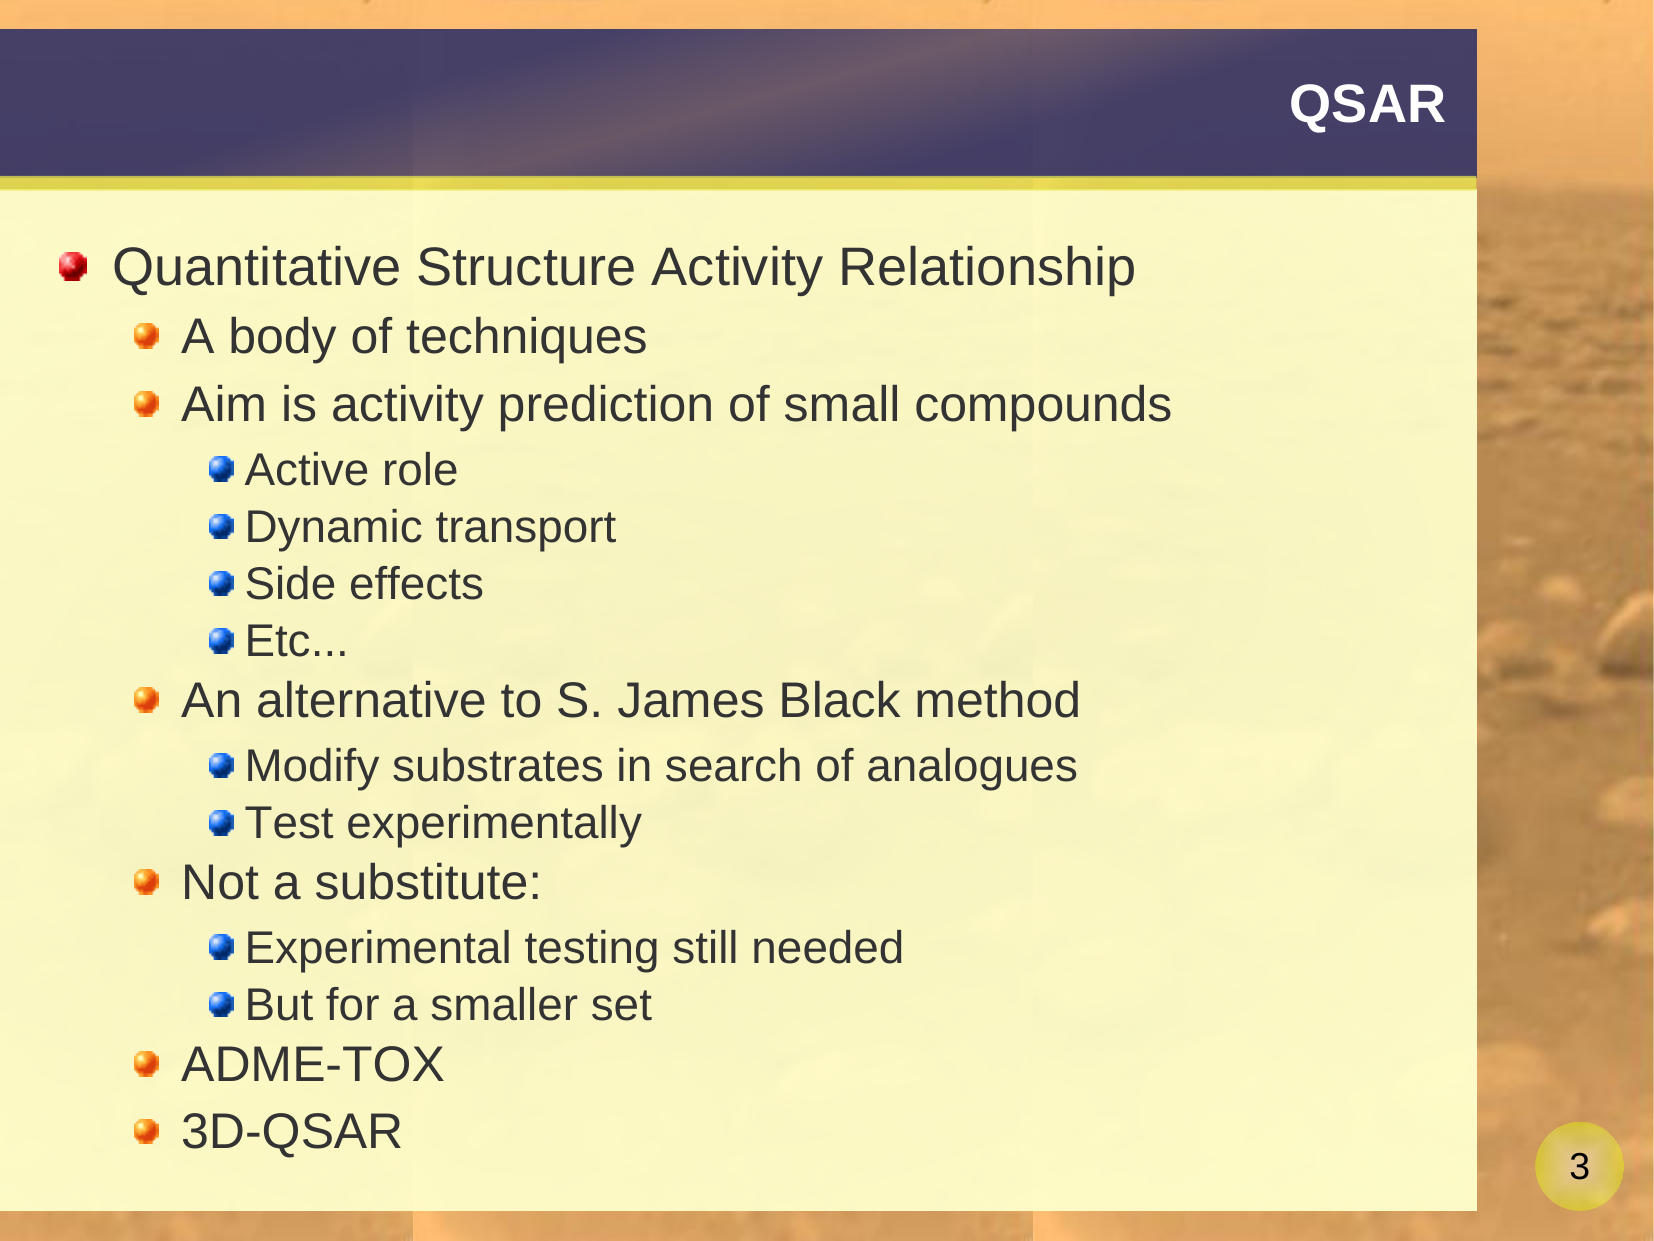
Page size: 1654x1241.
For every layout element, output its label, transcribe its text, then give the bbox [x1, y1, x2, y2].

list Quantitative Structure Activity Relationship A body of techniques Aim is activity prediction of small compounds Active role Dynamic transport Side effects Etc... An alternative to S. James Black method Modify substrates in search of analogues Test experimentally Not a substitute: Experimental testing still needed But for a smaller set ADME-TOX 3D-QSAR [59, 236, 1418, 1182]
picture [0, 0, 1654, 1241]
title QSAR [29, 59, 1447, 148]
